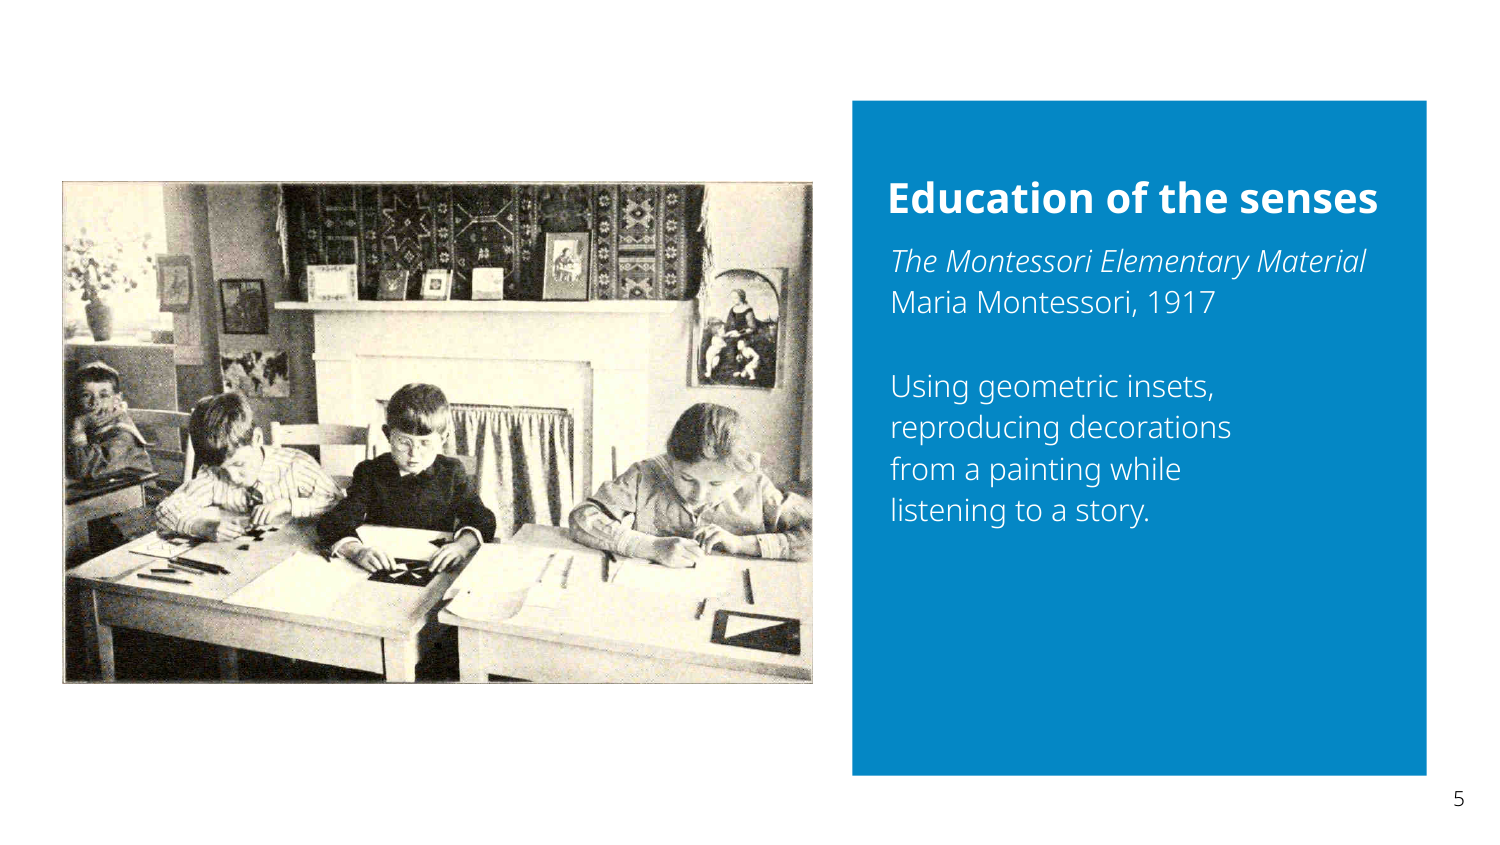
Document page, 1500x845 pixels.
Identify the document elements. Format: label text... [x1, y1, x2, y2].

title Education of the senses [871, 168, 1439, 244]
title The Montessori Elementary Material Maria Montessori, 1917 Using geometric insets, reproducing decorations from a painting while listening to a story. [875, 244, 1388, 530]
picture [62, 181, 813, 684]
